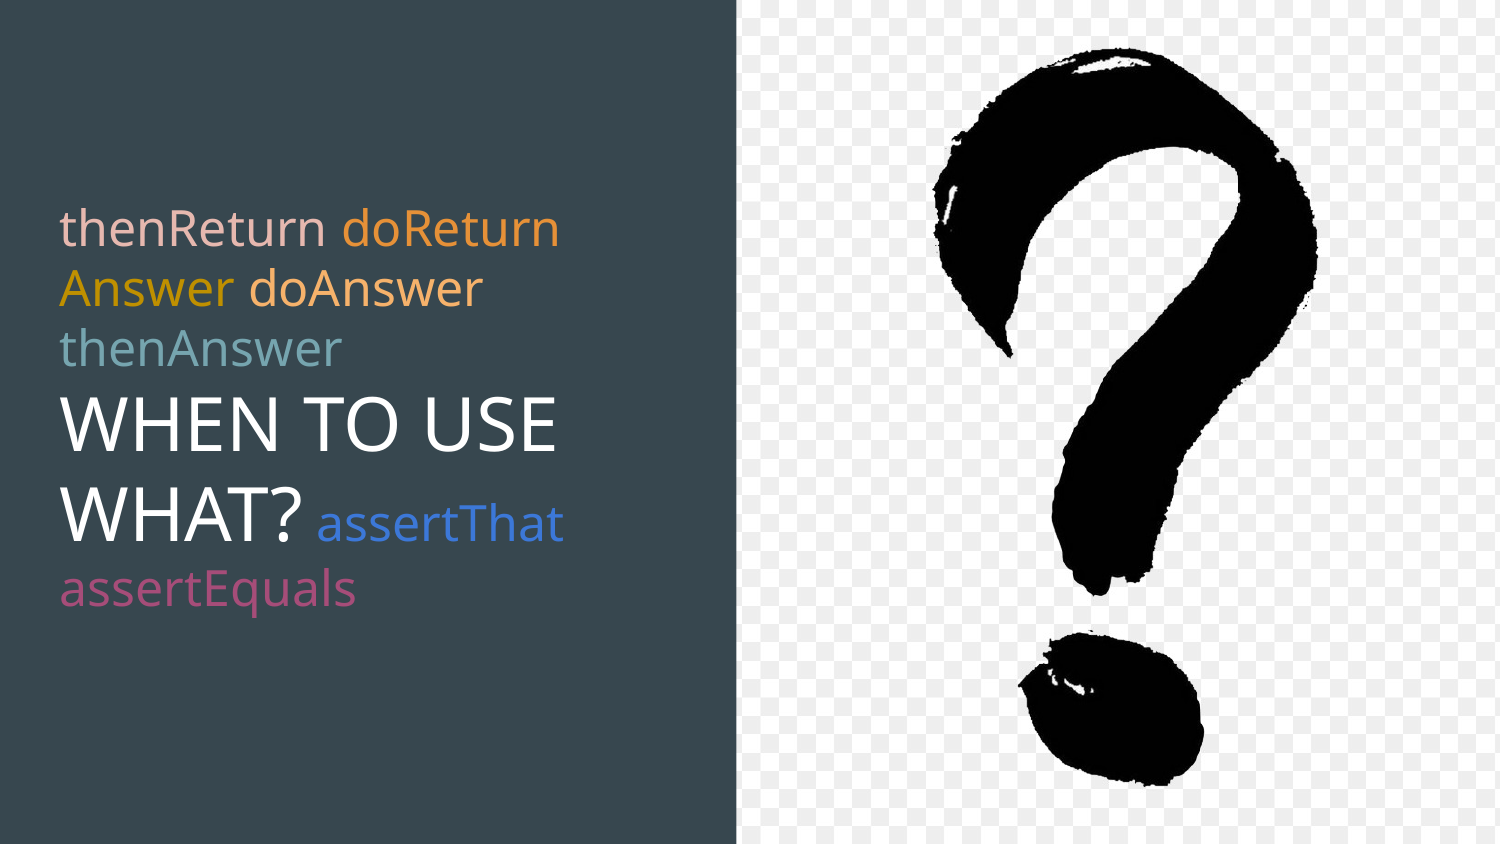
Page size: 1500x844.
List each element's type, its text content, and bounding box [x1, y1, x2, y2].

title thenReturn doReturn Answer doAnswer thenAnswer WHEN TO USE WHAT? assertThat assertEquals [44, 264, 709, 550]
picture [736, 0, 1500, 844]
